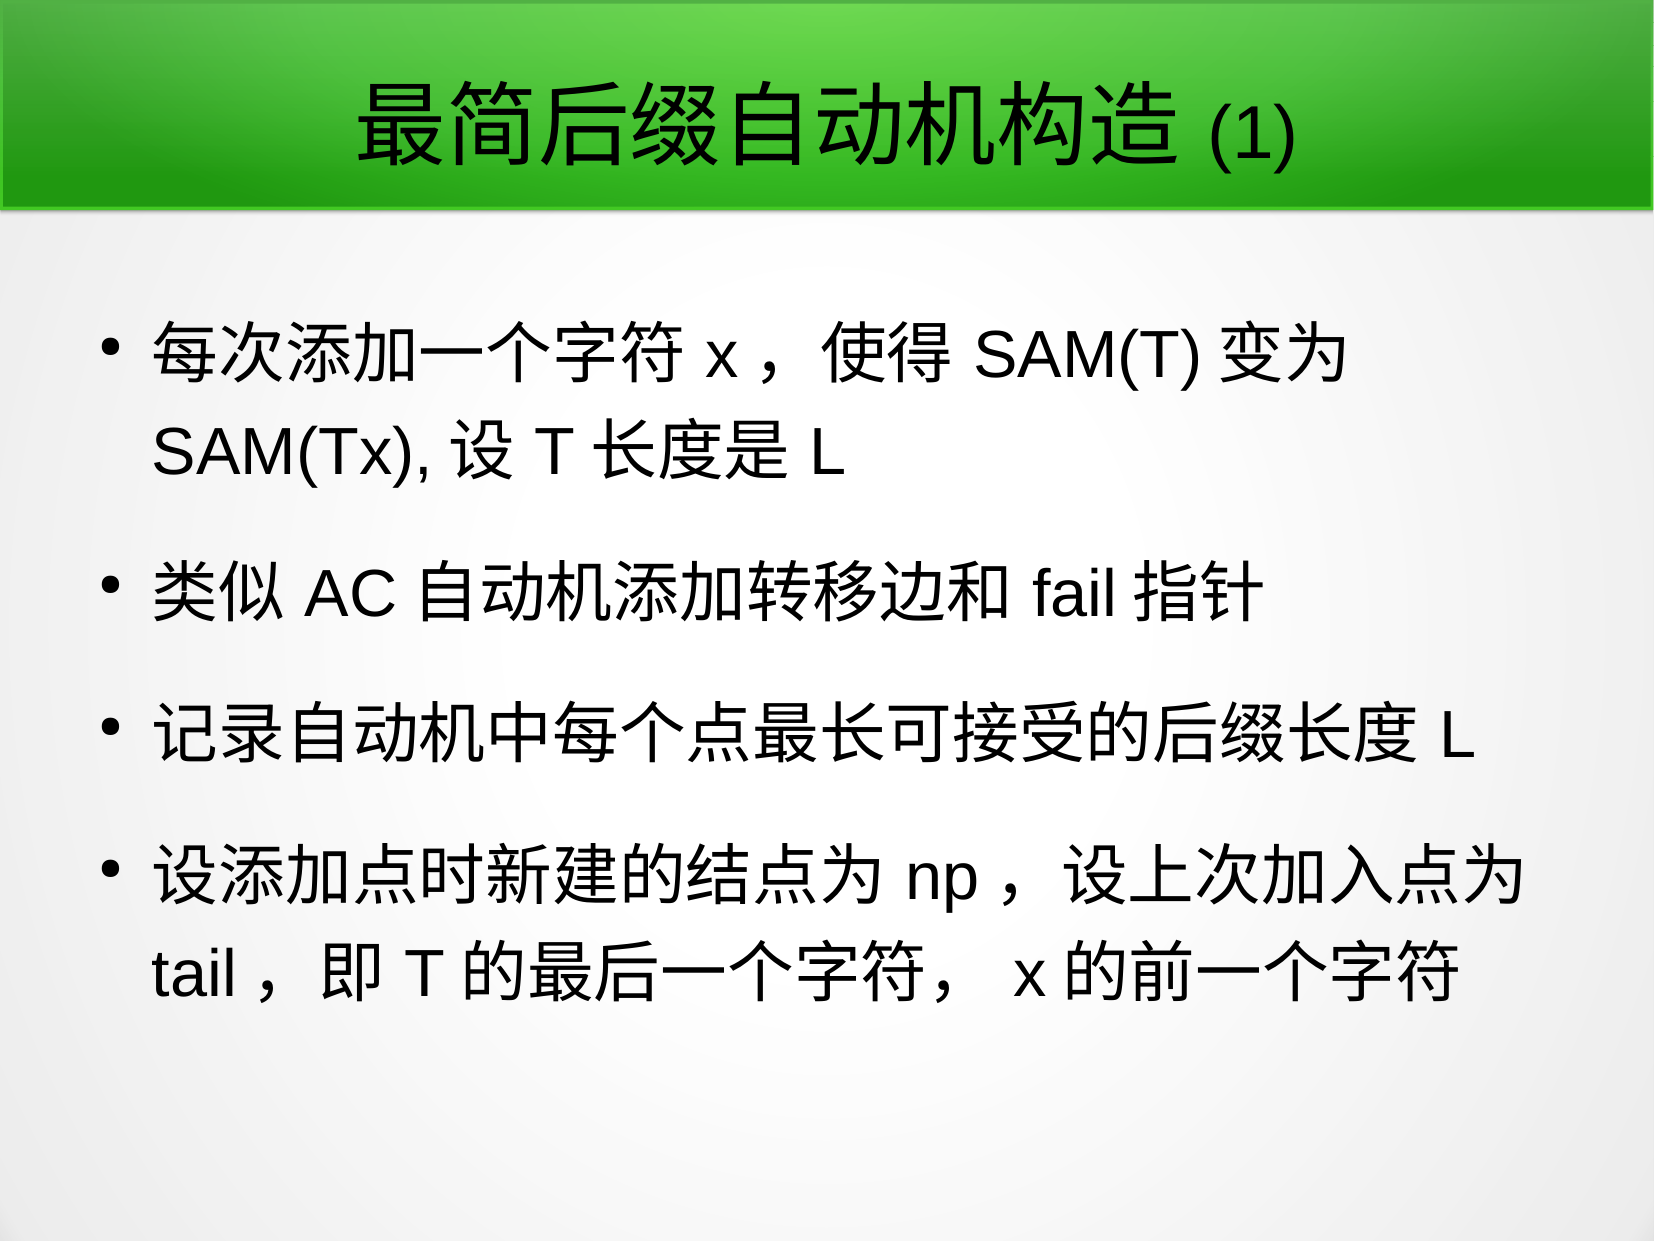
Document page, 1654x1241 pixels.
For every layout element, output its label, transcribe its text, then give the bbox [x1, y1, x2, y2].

list 每次添加一个字符x，使得SAM(T)变为SAM(Tx),设T长度是L 类似AC自动机添加转移边和fail指针 记录自动机中每个点最长可接受的后缀长度L 设添加点时新建的结点为np，设上次加入点为tail，即T的最后一个字符，x的前一个字符 [81, 300, 1645, 1129]
title 最简后缀自动机构造(1) [82, 47, 1571, 189]
